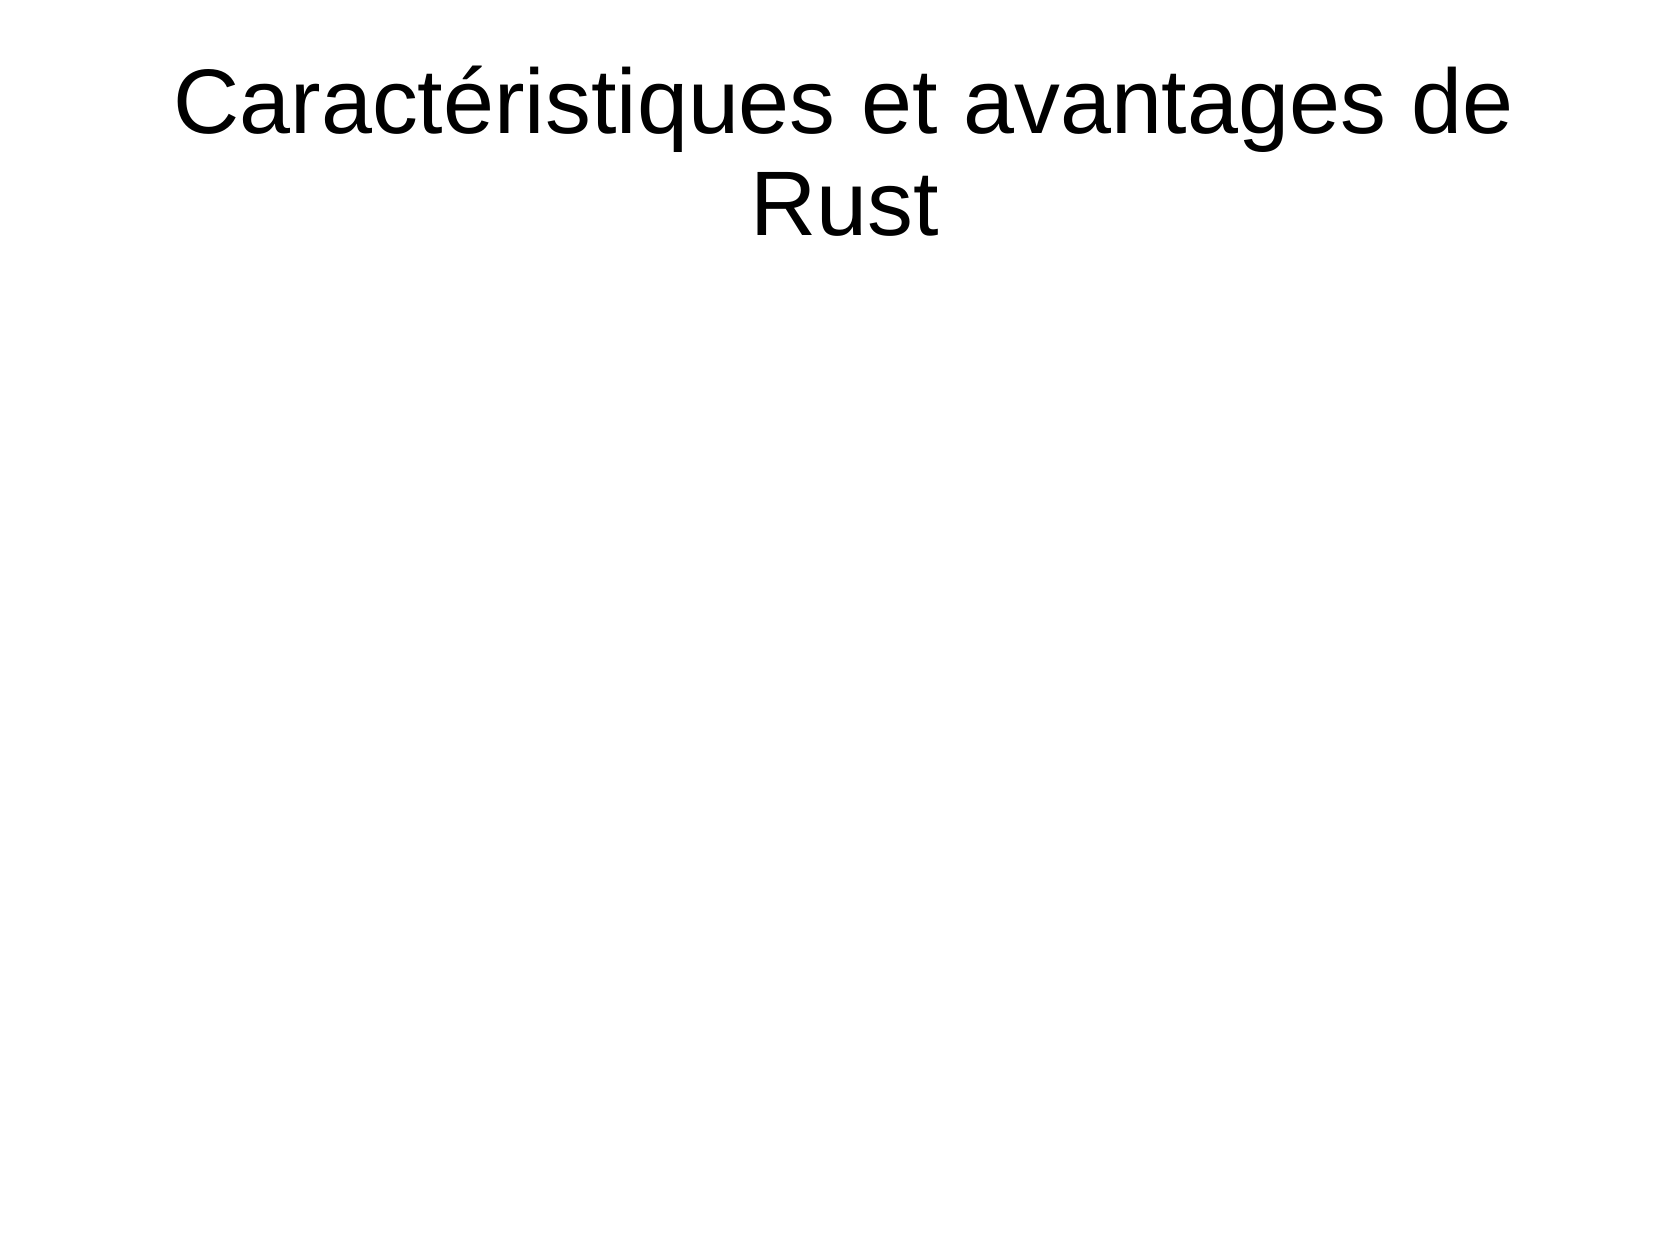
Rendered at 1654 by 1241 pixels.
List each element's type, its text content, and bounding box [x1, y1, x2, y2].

title Caractéristiques et avantages de Rust [82, 49, 1571, 257]
